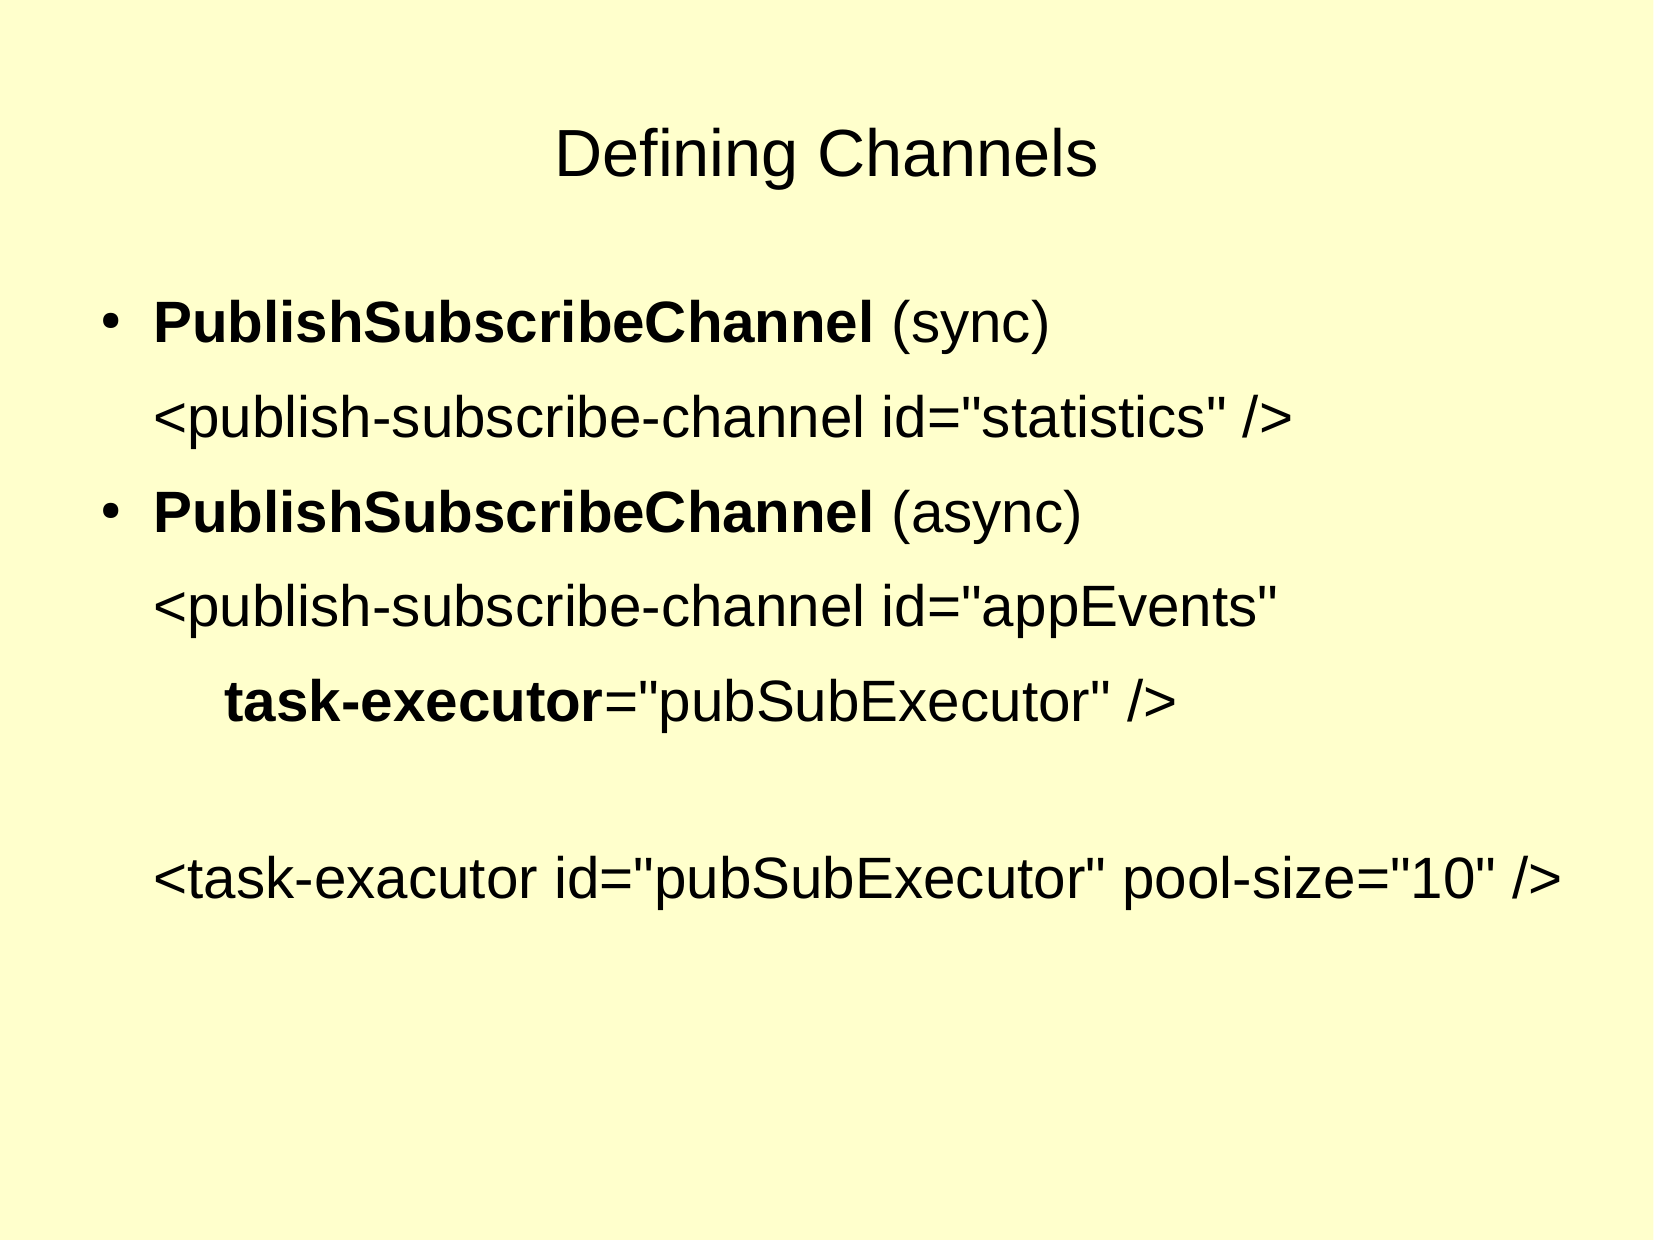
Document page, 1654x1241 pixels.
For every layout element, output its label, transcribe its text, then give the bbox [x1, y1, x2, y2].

title Defining Channels [82, 49, 1571, 257]
list PublishSubscribeChannel (sync) <publish-subscribe-channel id="statistics" /> PublishSubscribeChannel (async) <publish-subscribe-channel id="appEvents" task-executor="pubSubExecutor" /> <task-exacutor id="pubSubExecutor" pool-size="10" /> [82, 290, 1571, 1109]
